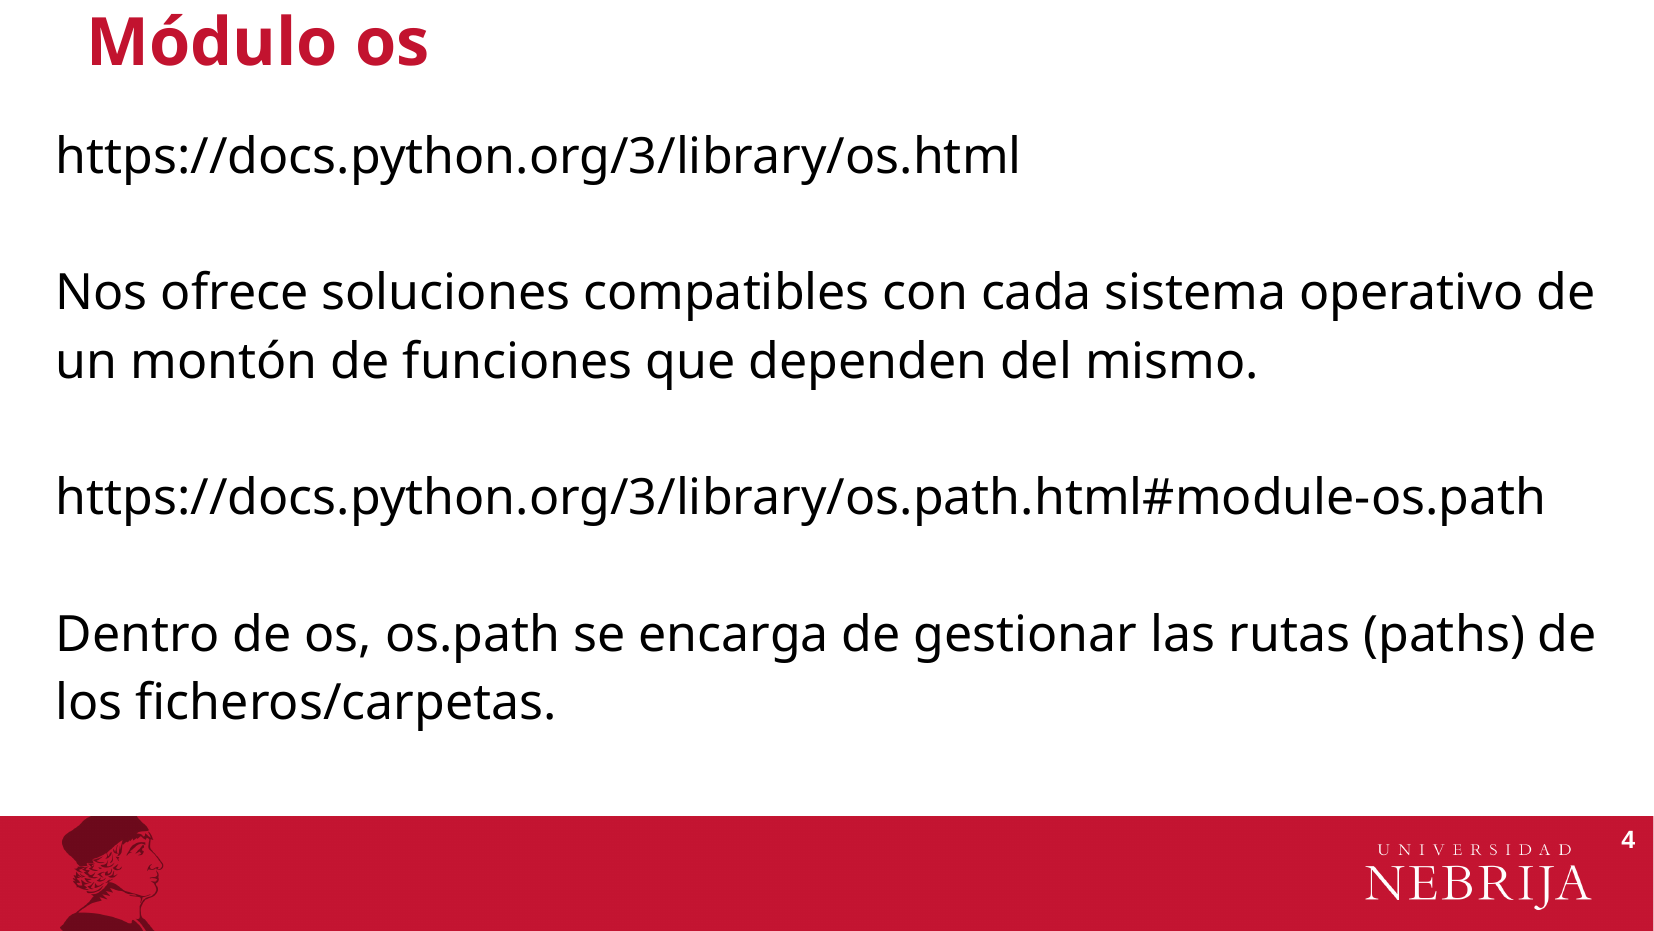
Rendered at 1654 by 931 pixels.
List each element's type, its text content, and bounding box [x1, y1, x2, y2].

picture [0, 816, 1654, 931]
text_box https://docs.python.org/3/library/os.html Nos ofrece soluciones compatibles con cada sistema operativo de un montón de funciones que dependen del mismo. https://docs.python.org/3/library/os.path.html#module-os.path Dentro de os, os.path se encarga de gestionar las rutas (paths) de los ficheros/carpetas. [41, 112, 1654, 788]
text_box Módulo os [0, 0, 1650, 87]
